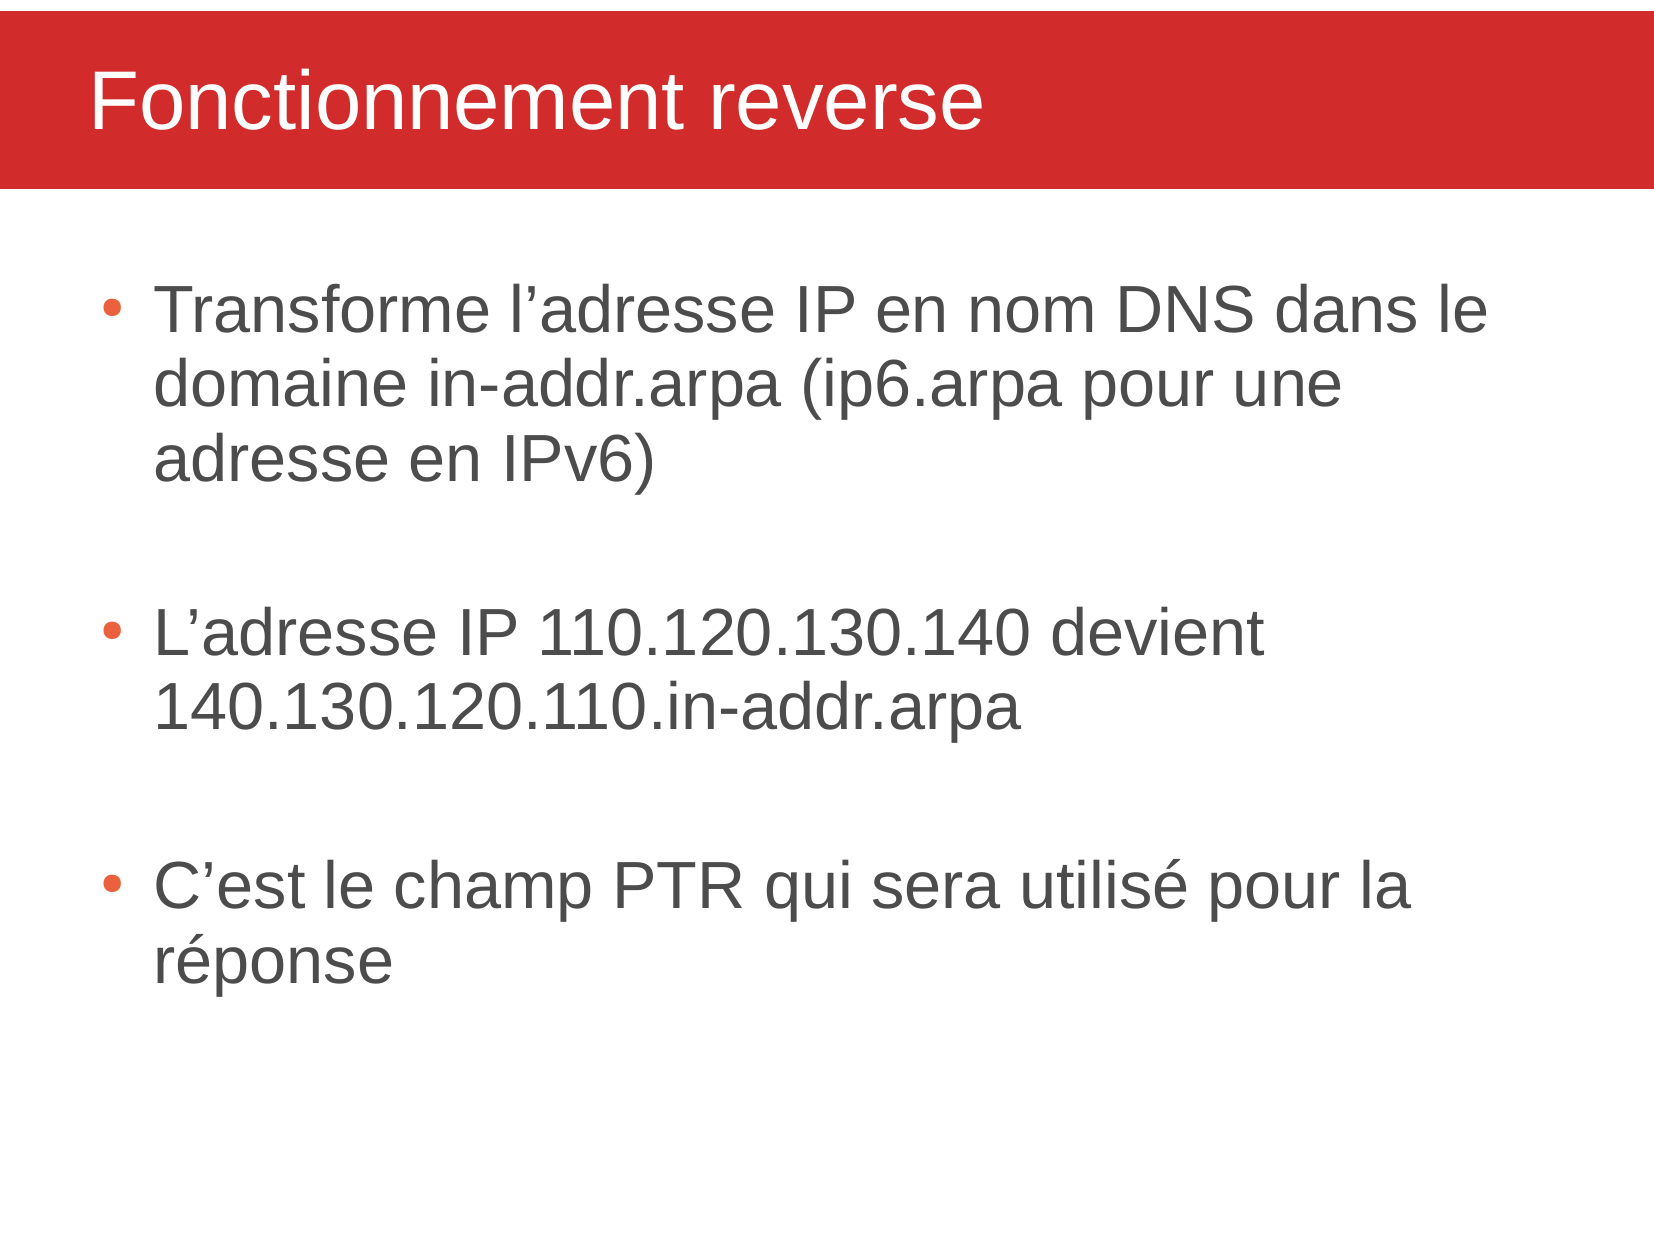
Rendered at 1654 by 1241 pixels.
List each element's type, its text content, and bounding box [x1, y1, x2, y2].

title Fonctionnement reverse [0, 11, 1654, 189]
list Transforme l’adresse IP en nom DNS dans le domaine in-addr.arpa (ip6.arpa pour une adresse en IPv6) L’adresse IP 110.120.130.140 devient 140.130.120.110.in-addr.arpa C’est le champ PTR qui sera utilisé pour la réponse [82, 271, 1571, 1134]
